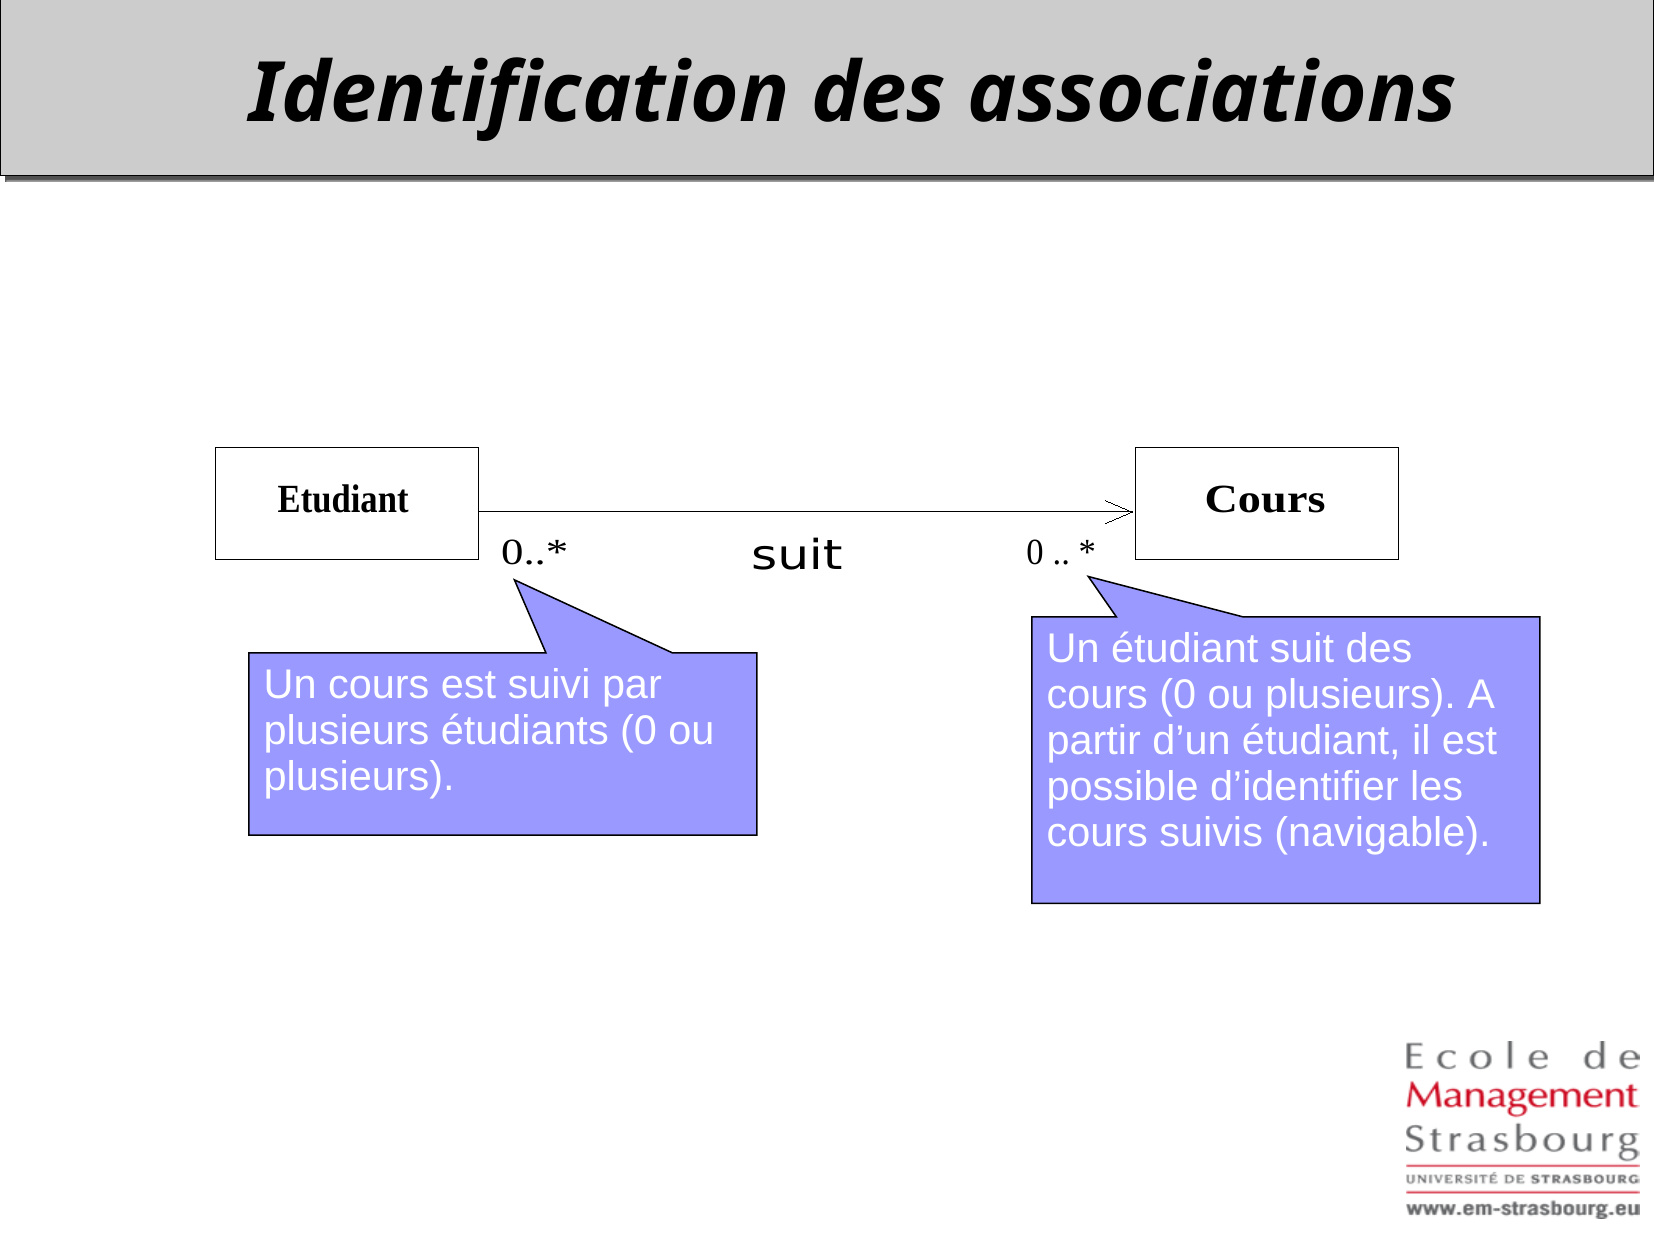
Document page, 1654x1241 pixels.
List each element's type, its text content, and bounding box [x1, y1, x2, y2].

text_box Cours [1204, 476, 1326, 521]
text_box Un étudiant suit des cours (0 ou plusieurs). A partir d’un étudiant, il est possible d’identifier les cours suivis (navigable). [1031, 576, 1540, 904]
text_box 0 .. * [1026, 531, 1096, 573]
text_box Un cours est suivi par plusieurs étudiants (0 ou plusieurs). [248, 579, 757, 836]
text_box 0..* [501, 531, 569, 573]
text_box Etudiant [277, 476, 410, 521]
picture [1406, 1041, 1640, 1219]
text_box suit [751, 531, 844, 580]
title Identification des associations [147, 34, 1560, 143]
